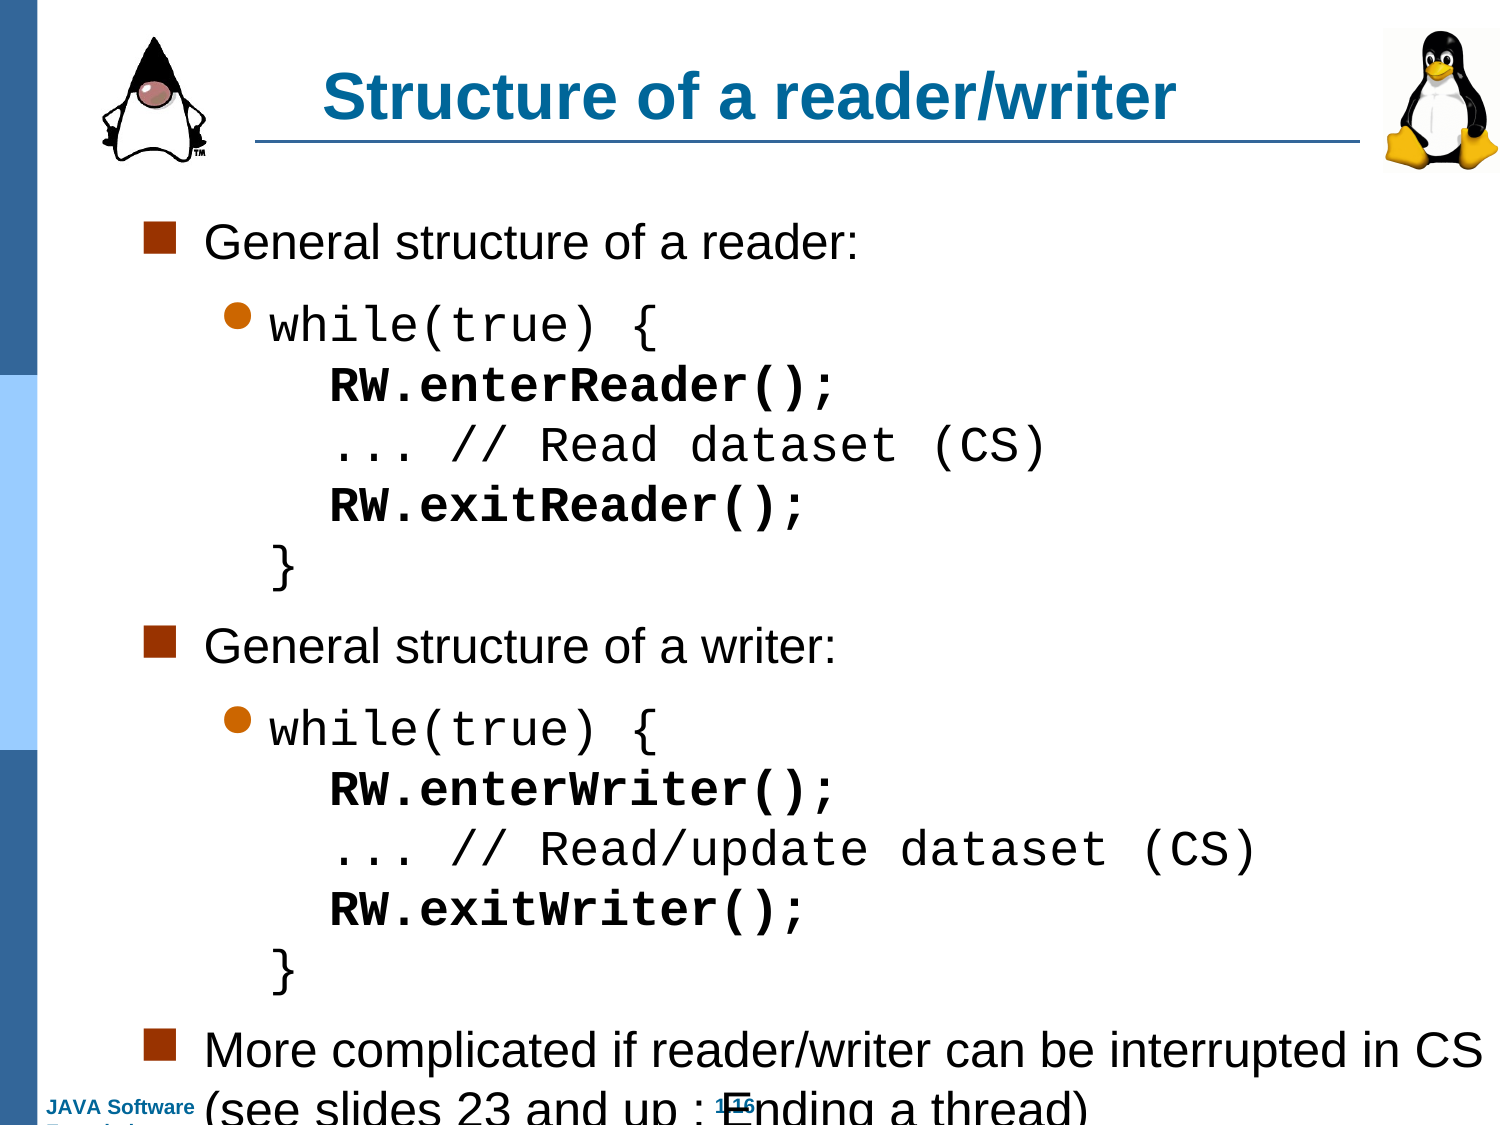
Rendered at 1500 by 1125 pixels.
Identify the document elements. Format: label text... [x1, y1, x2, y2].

list General structure of a reader: while(true) { RW.enterReader(); ... // Read dataset (CS) RW.exitReader(); } General structure of a writer: while(true) { RW.enterWriter(); ... // Read/update dataset (CS) RW.exitWriter(); } More complicated if reader/writer can be interrupted in CS (see slides 23 and up : Ending a thread) [132, 202, 1500, 1125]
title Structure of a reader/writer [75, 45, 1426, 141]
picture [1383, 28, 1500, 173]
picture [54, 0, 255, 200]
